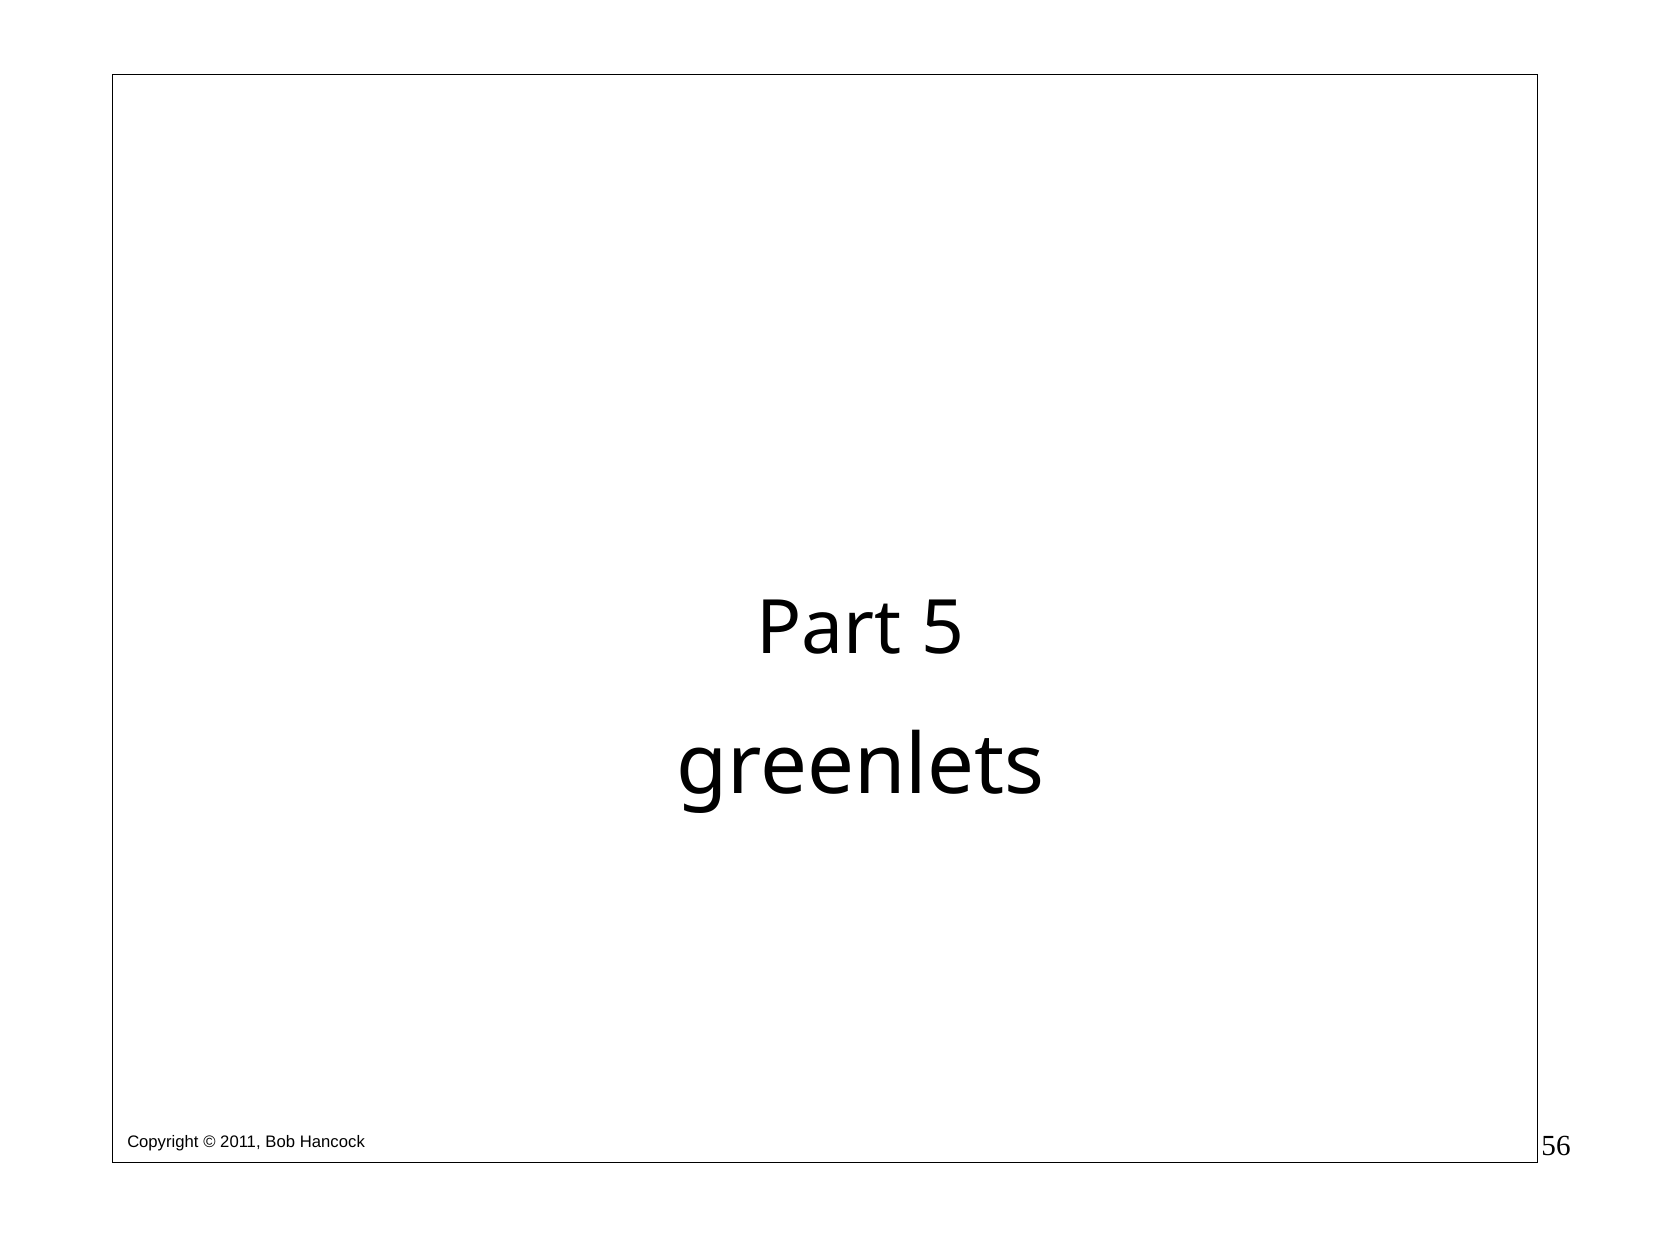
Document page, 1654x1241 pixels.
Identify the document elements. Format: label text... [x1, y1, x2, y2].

text_box Copyright © 2011, Bob Hancock [112, 1125, 381, 1159]
list Part 5 greenlets [150, 262, 1501, 1126]
